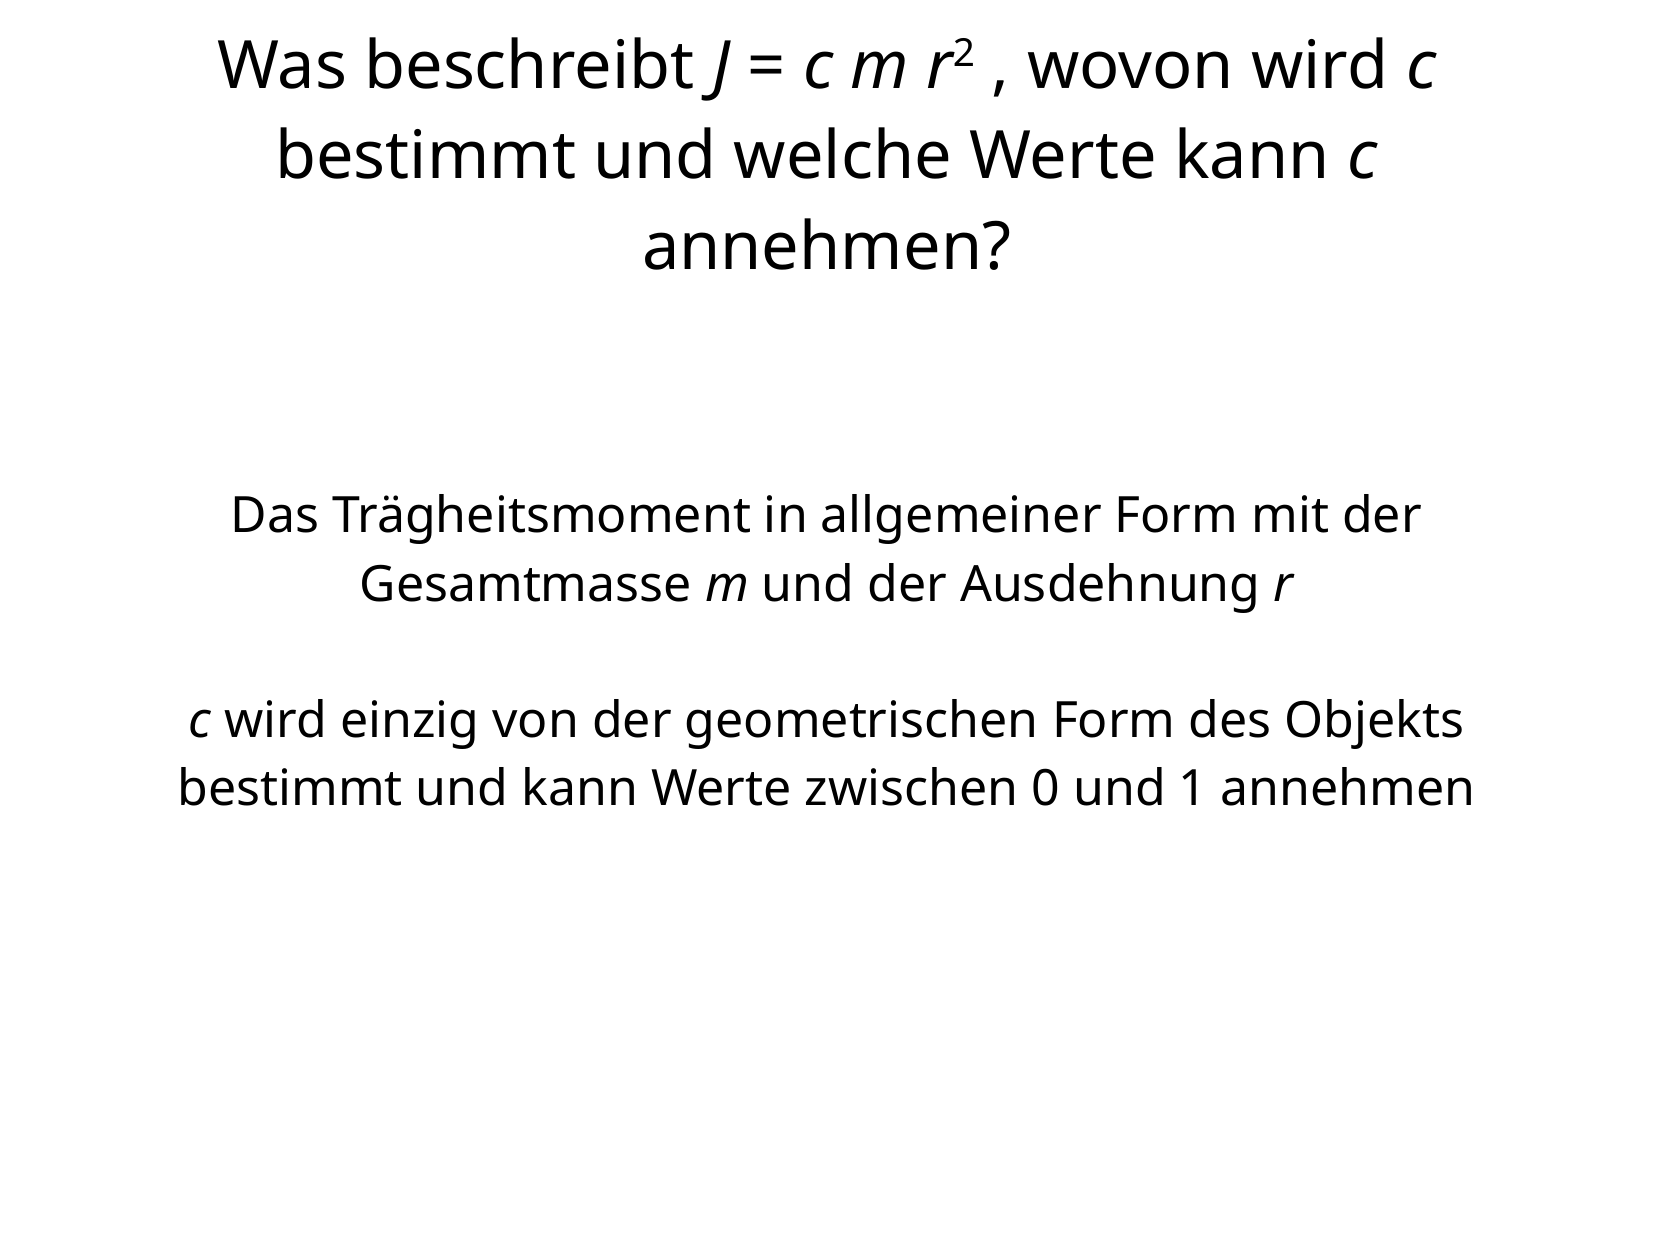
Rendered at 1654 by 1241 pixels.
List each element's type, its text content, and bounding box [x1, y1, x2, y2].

subtitle Das Trägheitsmoment in allgemeiner Form mit der Gesamtmasse m und der Ausdehnung r c wird einzig von der geometrischen Form des Objekts bestimmt und kann Werte zwischen 0 und 1 annehmen [82, 290, 1571, 1010]
title Was beschreibt J = c m r2 , wovon wird c bestimmt und welche Werte kann c annehmen? [82, 49, 1571, 257]
